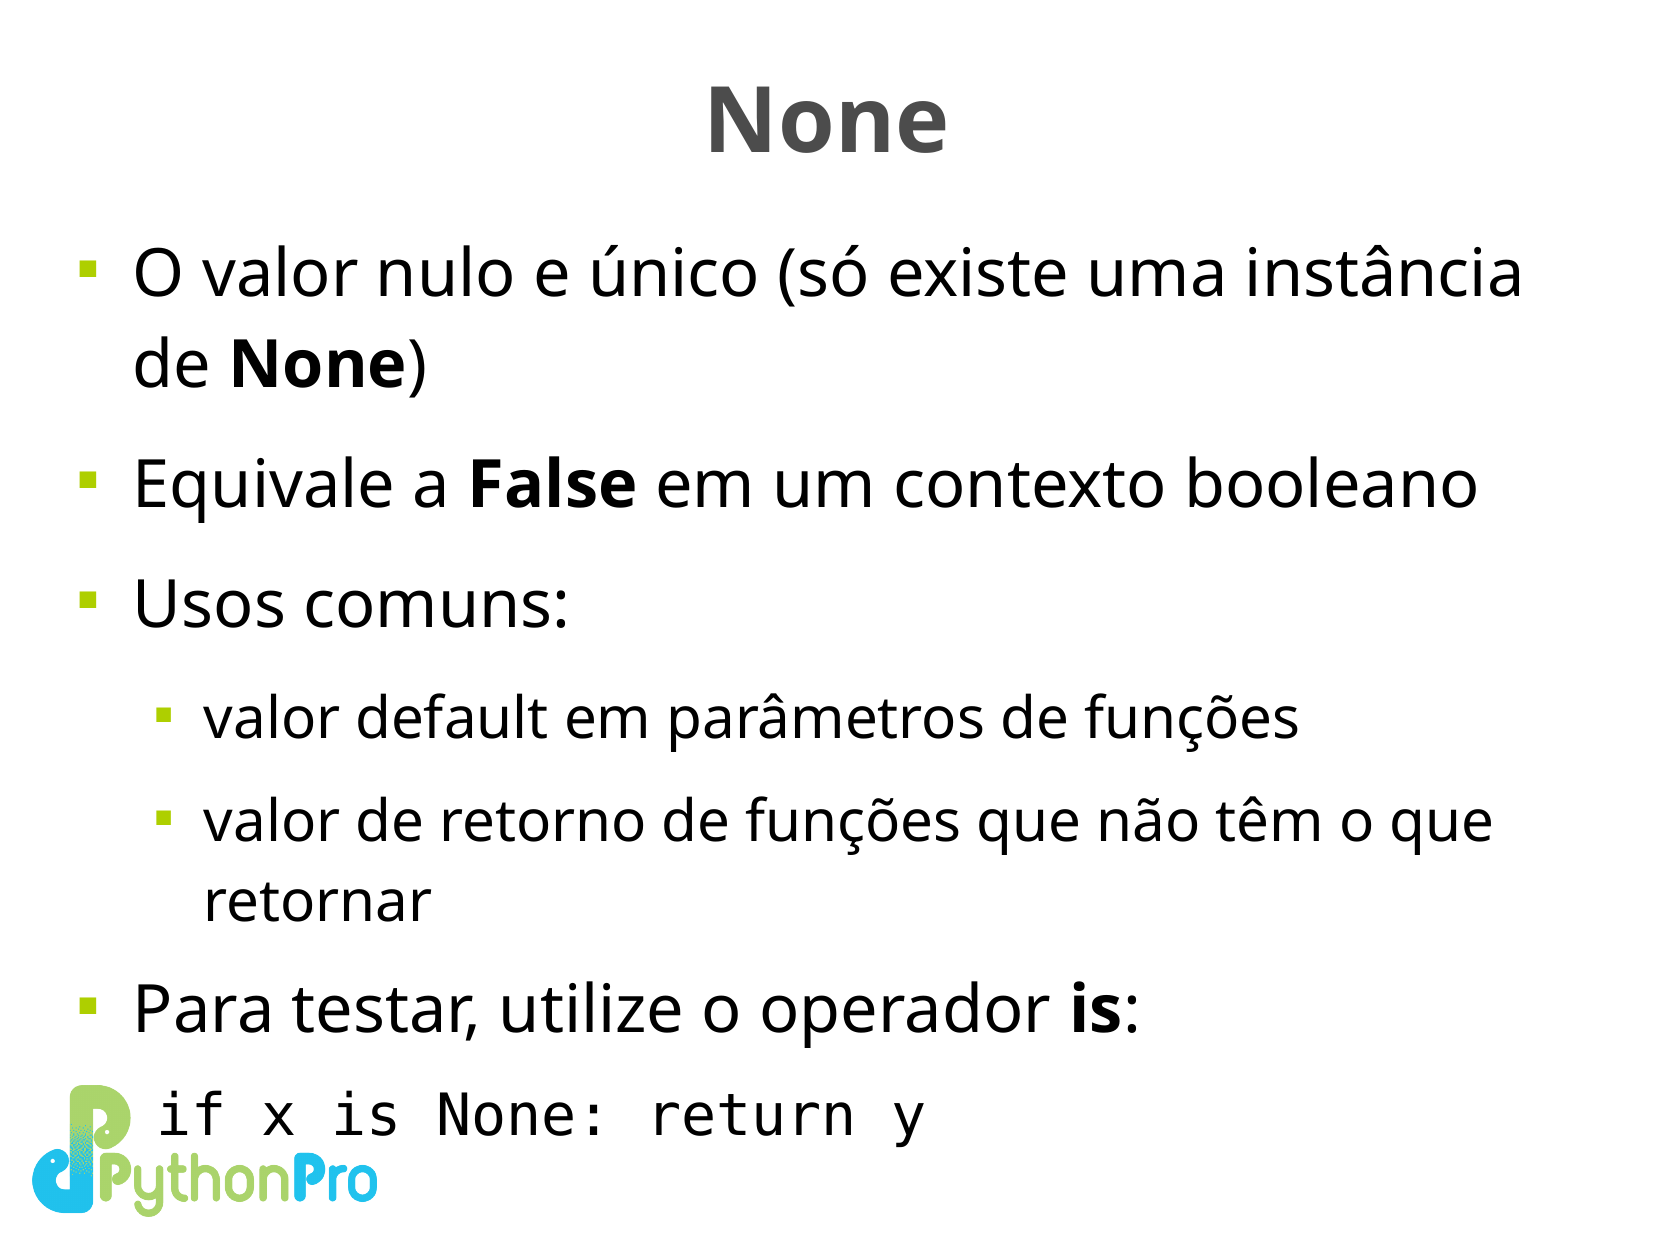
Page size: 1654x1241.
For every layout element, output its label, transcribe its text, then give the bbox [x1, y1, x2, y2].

picture [32, 1085, 377, 1217]
list O valor nulo e único (só existe uma instância de None) Equivale a False em um contexto booleano Usos comuns: valor default em parâmetros de funções valor de retorno de funções que não têm o que retornar Para testar, utilize o operador is: if x is None: return y [61, 225, 1612, 1088]
title None [82, 13, 1571, 222]
